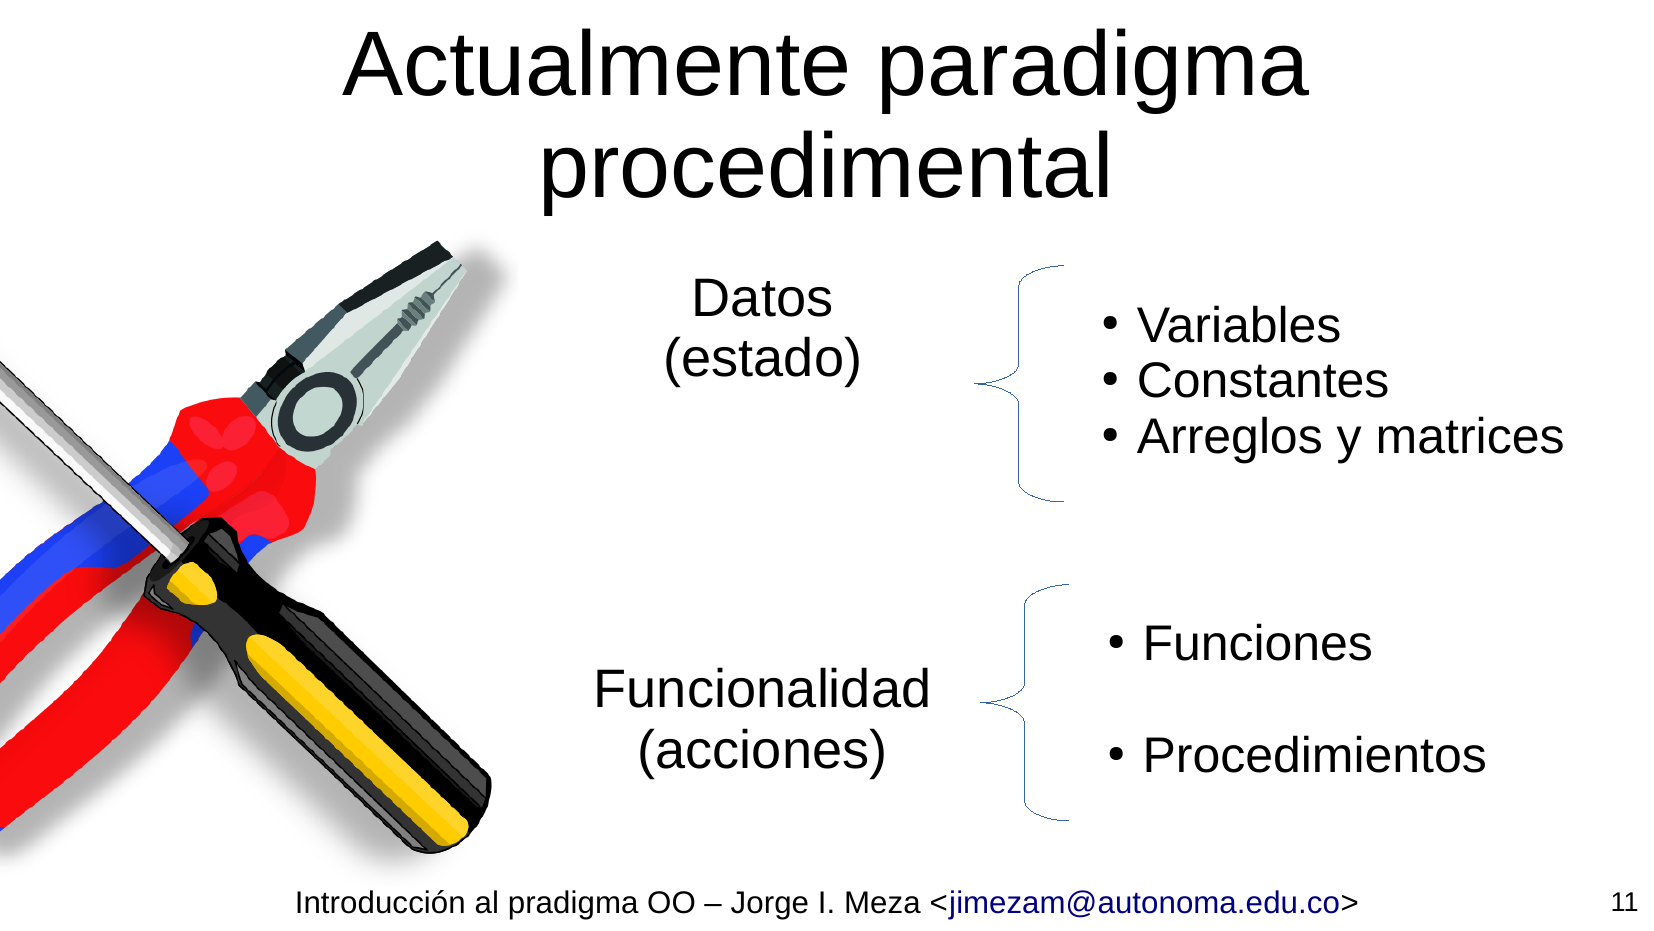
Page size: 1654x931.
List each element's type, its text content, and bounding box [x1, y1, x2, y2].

text_box Variables Constantes Arreglos y matrices [1086, 289, 1595, 473]
text_box Datos (estado) Funcionalidad (acciones) [578, 259, 947, 788]
picture [0, 221, 518, 886]
title Actualmente paradigma procedimental [82, 12, 1571, 218]
text_box Funciones Procedimientos [1092, 608, 1601, 792]
